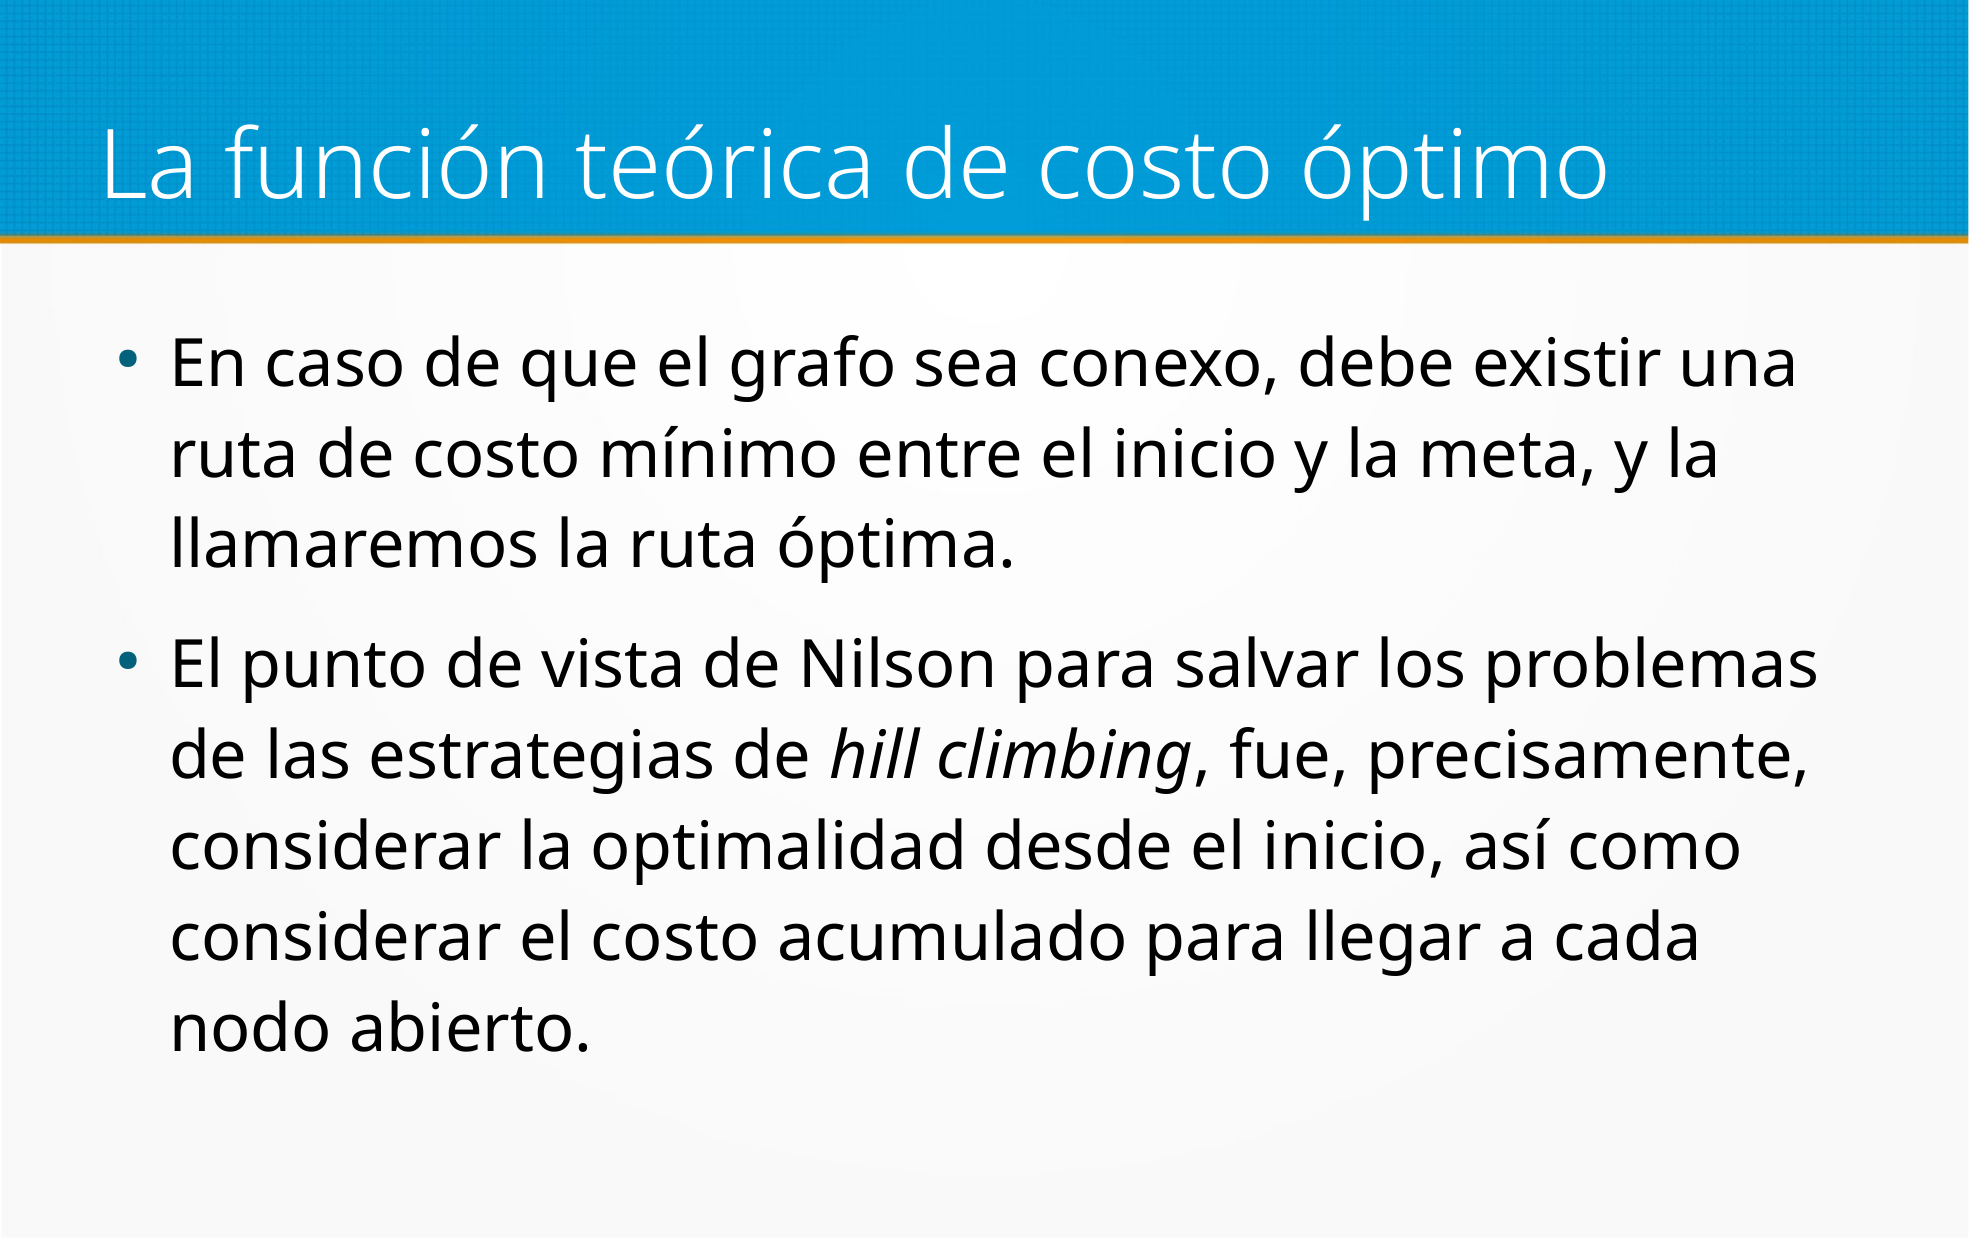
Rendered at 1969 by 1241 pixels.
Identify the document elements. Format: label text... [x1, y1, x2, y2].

list En caso de que el grafo sea conexo, debe existir una ruta de costo mínimo entre el inicio y la meta, y la llamaremos la ruta óptima. El punto de vista de Nilson para salvar los problemas de las estrategias de hill climbing, fue, precisamente, considerar la optimalidad desde el inicio, así como considerar el costo acumulado para llegar a cada nodo abierto. [98, 315, 1861, 1081]
title La función teórica de costo óptimo [98, 19, 1870, 227]
picture [0, 233, 1969, 1241]
